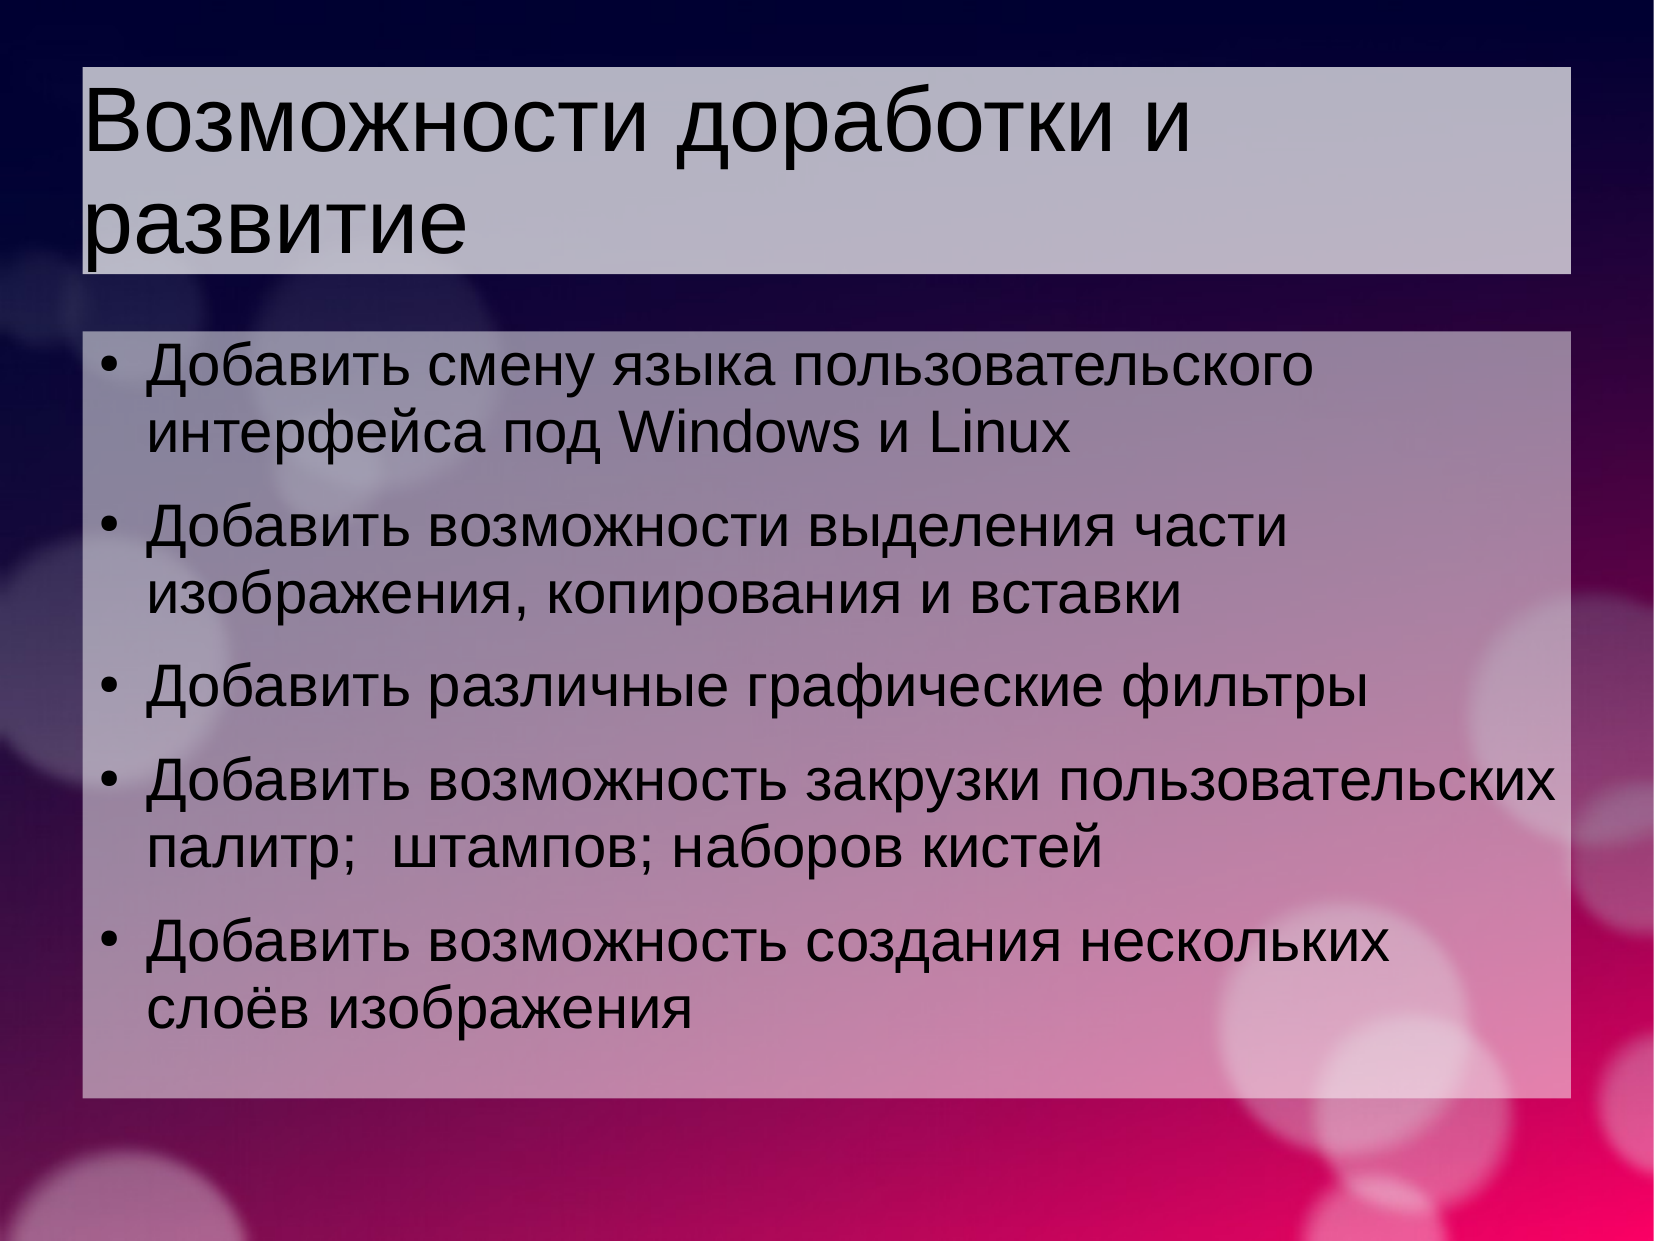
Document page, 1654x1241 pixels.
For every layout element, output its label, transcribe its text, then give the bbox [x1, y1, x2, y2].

list Добавить смену языка пользовательского интерфейса под Windows и Linux Добавить возможности выделения части изображения, копирования и вставки Добавить различные графические фильтры Добавить возможность закрузки пользовательских палитр; штампов; наборов кистей Добавить возможность создания нескольких слоёв изображения [82, 331, 1571, 1099]
picture [0, 0, 1654, 1241]
title Возможности доработки и развитие [82, 67, 1571, 275]
